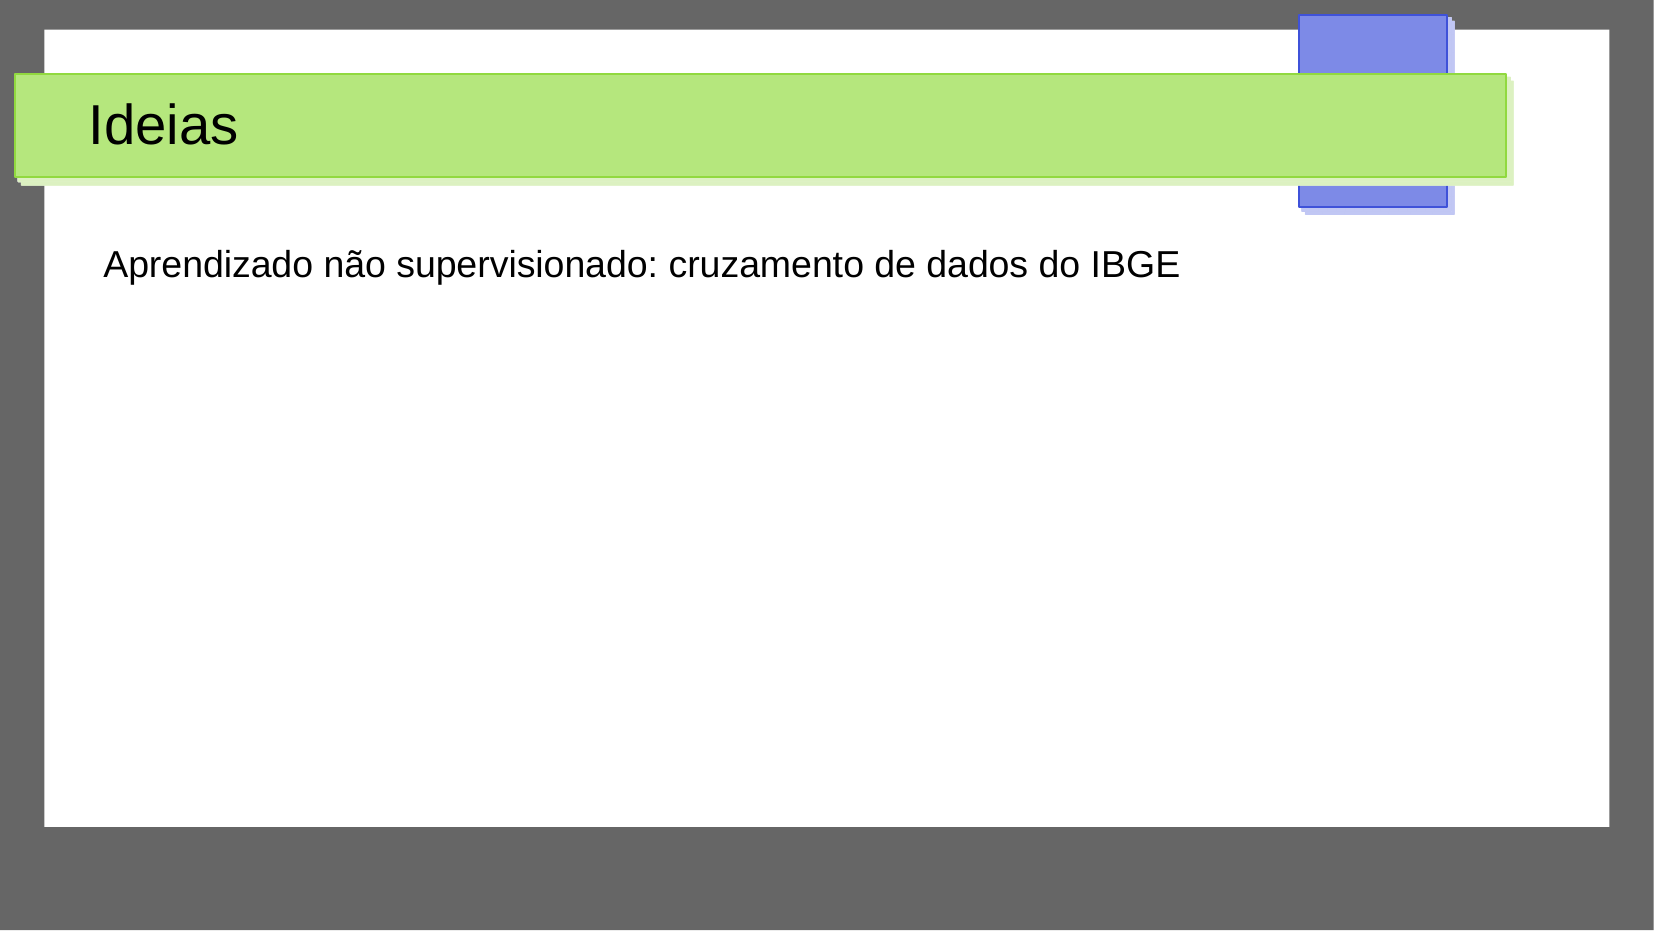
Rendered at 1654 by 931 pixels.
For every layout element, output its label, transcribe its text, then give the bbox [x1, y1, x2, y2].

title Ideias [88, 73, 1506, 178]
text_box Aprendizado não supervisionado: cruzamento de dados do IBGE [88, 236, 1241, 294]
